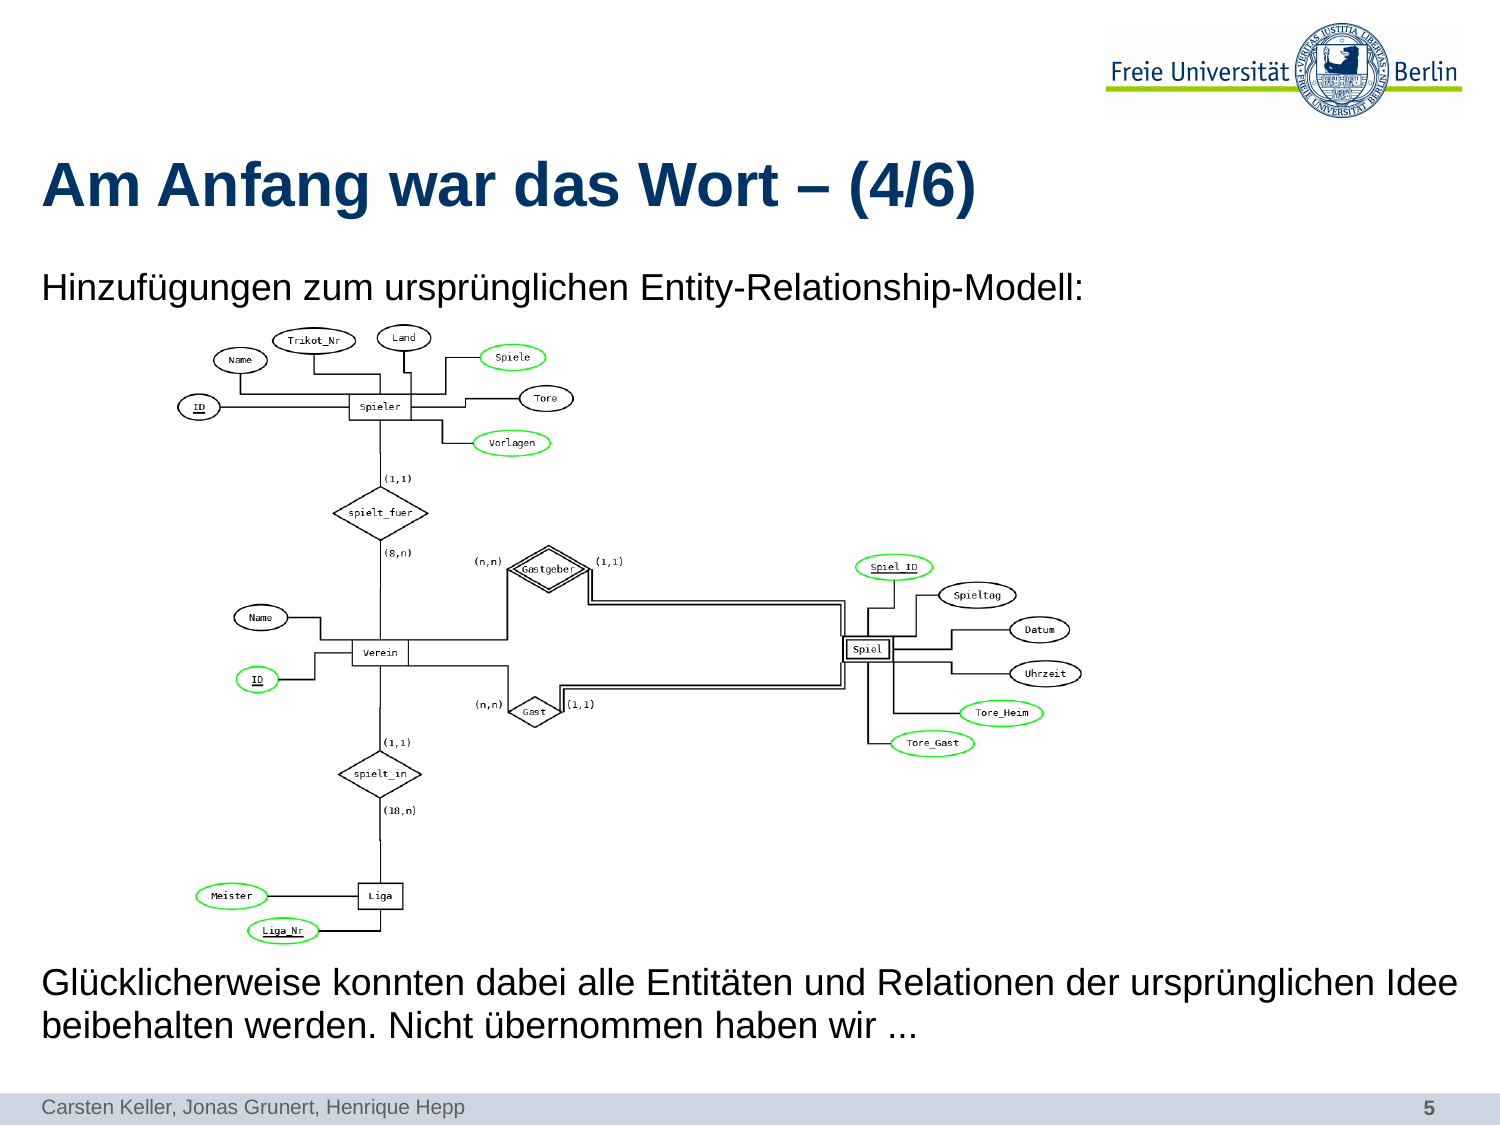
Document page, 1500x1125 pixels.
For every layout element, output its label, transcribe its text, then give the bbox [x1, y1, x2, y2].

picture [1106, 23, 1462, 118]
list Hinzufügungen zum ursprünglichen Entity-Relationship-Modell: Glücklicherweise konnten dabei alle Entitäten und Relationen der ursprünglichen Idee beibehalten werden. Nicht übernommen haben wir ... [41, 265, 1460, 1064]
picture [177, 324, 1082, 945]
title Am Anfang war das Wort – (4/6) [41, 149, 1460, 221]
